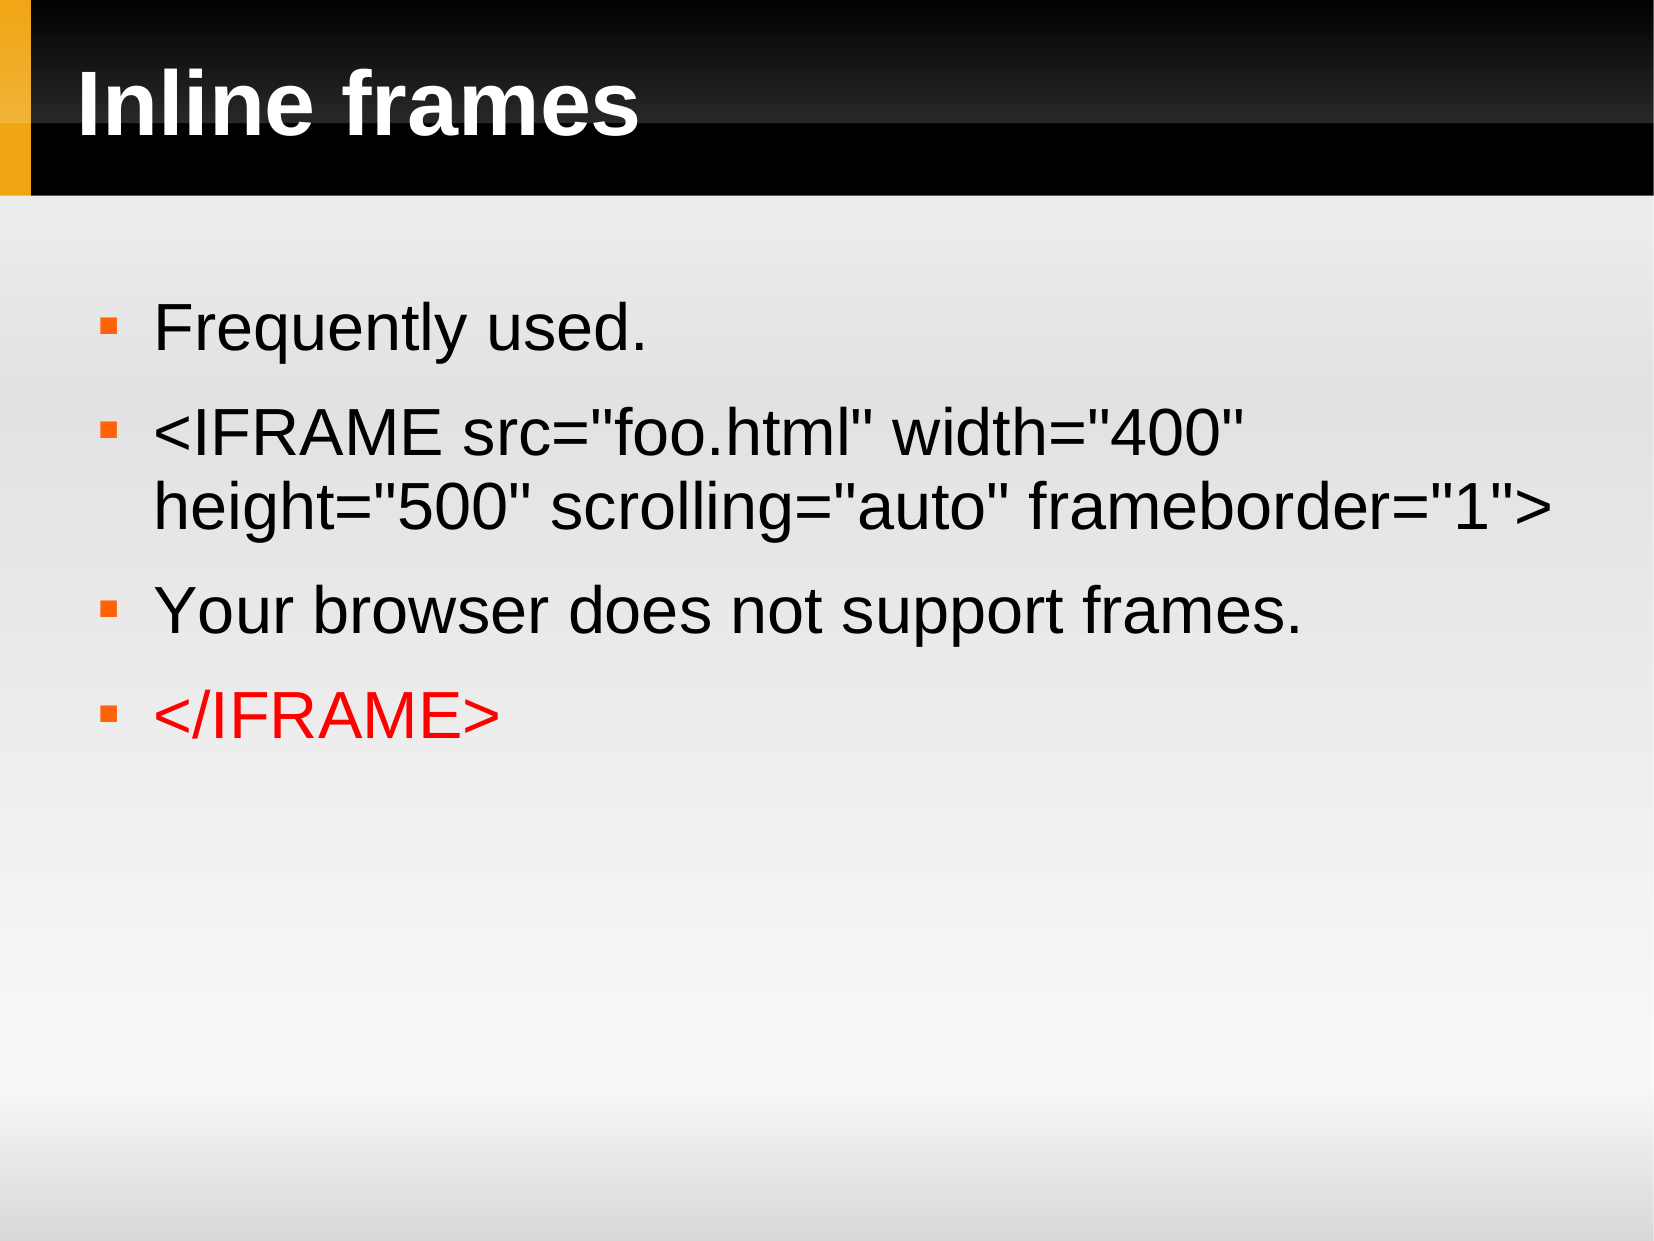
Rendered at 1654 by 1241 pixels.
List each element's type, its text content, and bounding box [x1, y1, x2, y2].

title Inline frames [76, 0, 1565, 208]
picture [0, 0, 1654, 1241]
list Frequently used. <IFRAME src="foo.html" width="400" height="500" scrolling="auto" frameborder="1"> Your browser does not support frames. </IFRAME> [82, 290, 1571, 1109]
